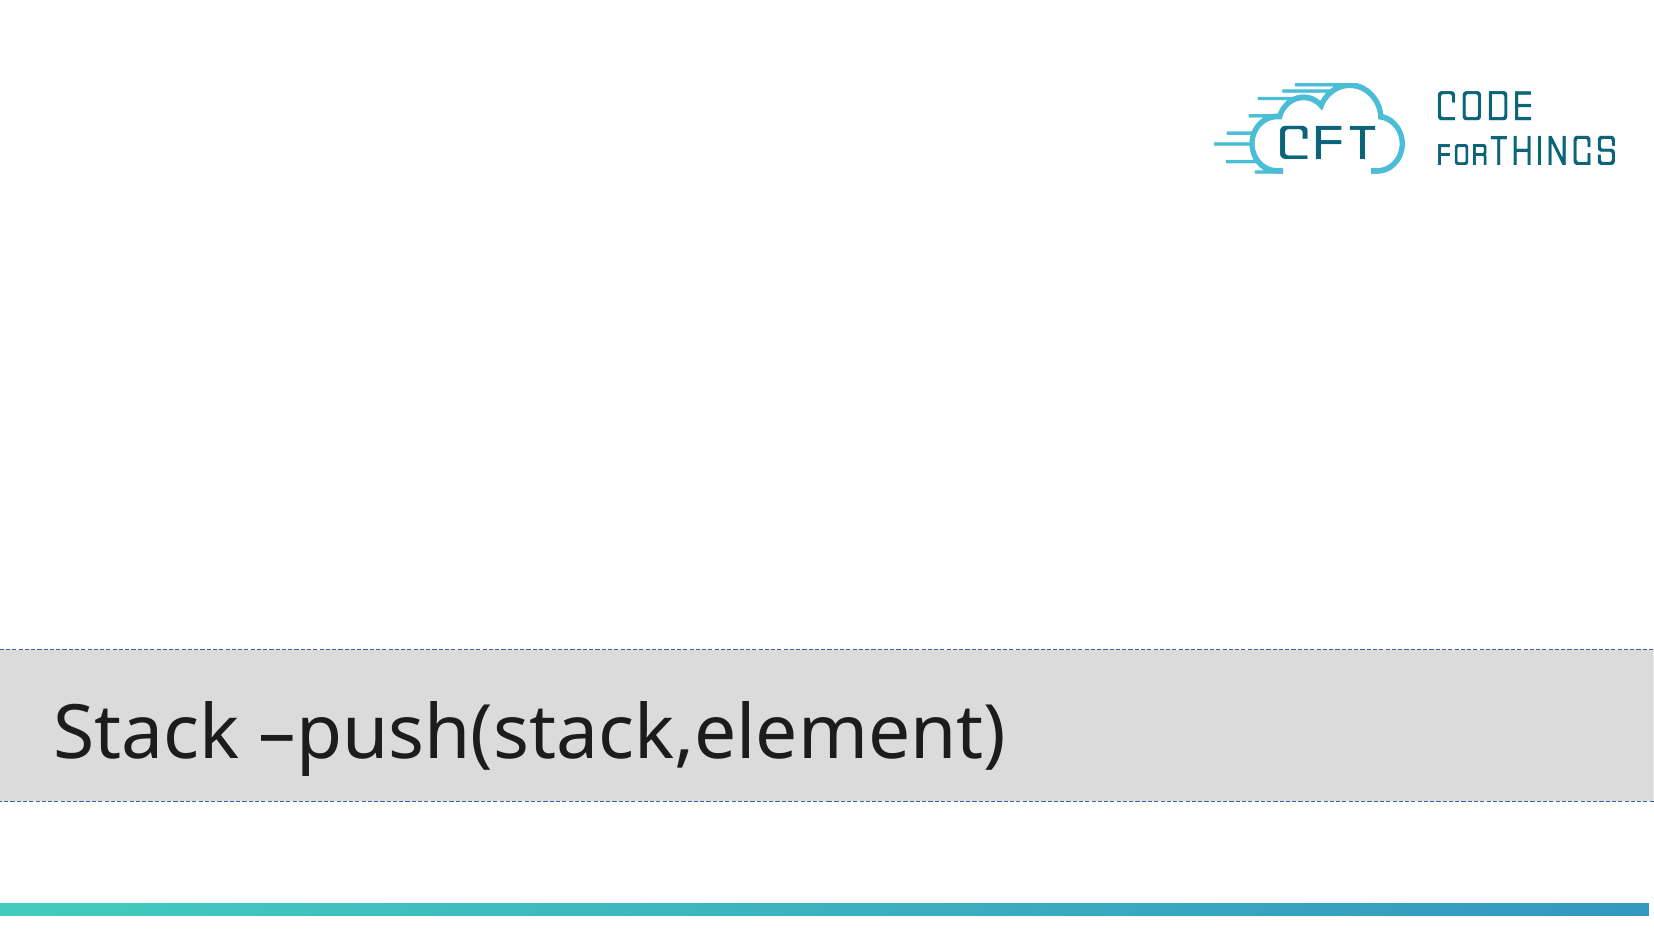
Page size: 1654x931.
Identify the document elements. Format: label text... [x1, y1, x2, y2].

title Stack –push(stack,element) [53, 626, 1642, 832]
picture [1214, 83, 1615, 174]
